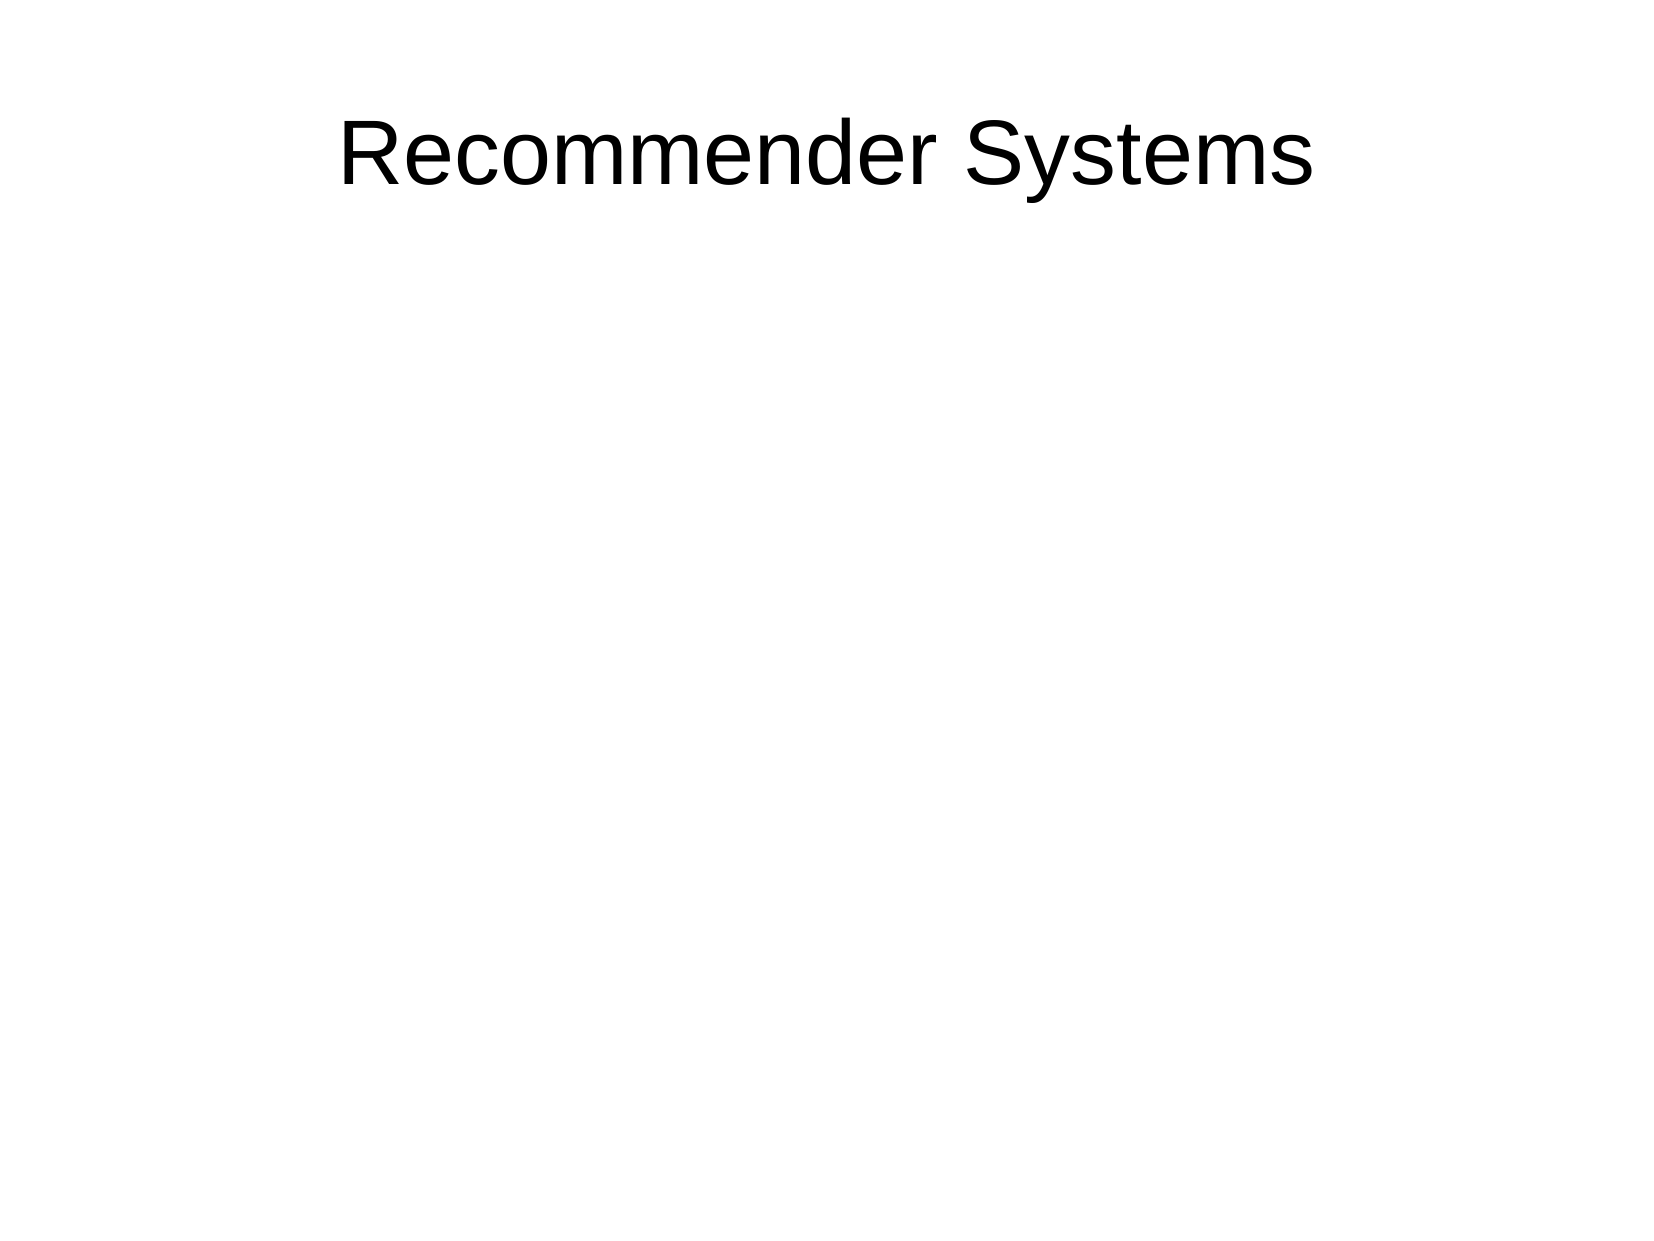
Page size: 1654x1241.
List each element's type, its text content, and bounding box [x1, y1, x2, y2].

title Recommender Systems [82, 49, 1571, 257]
